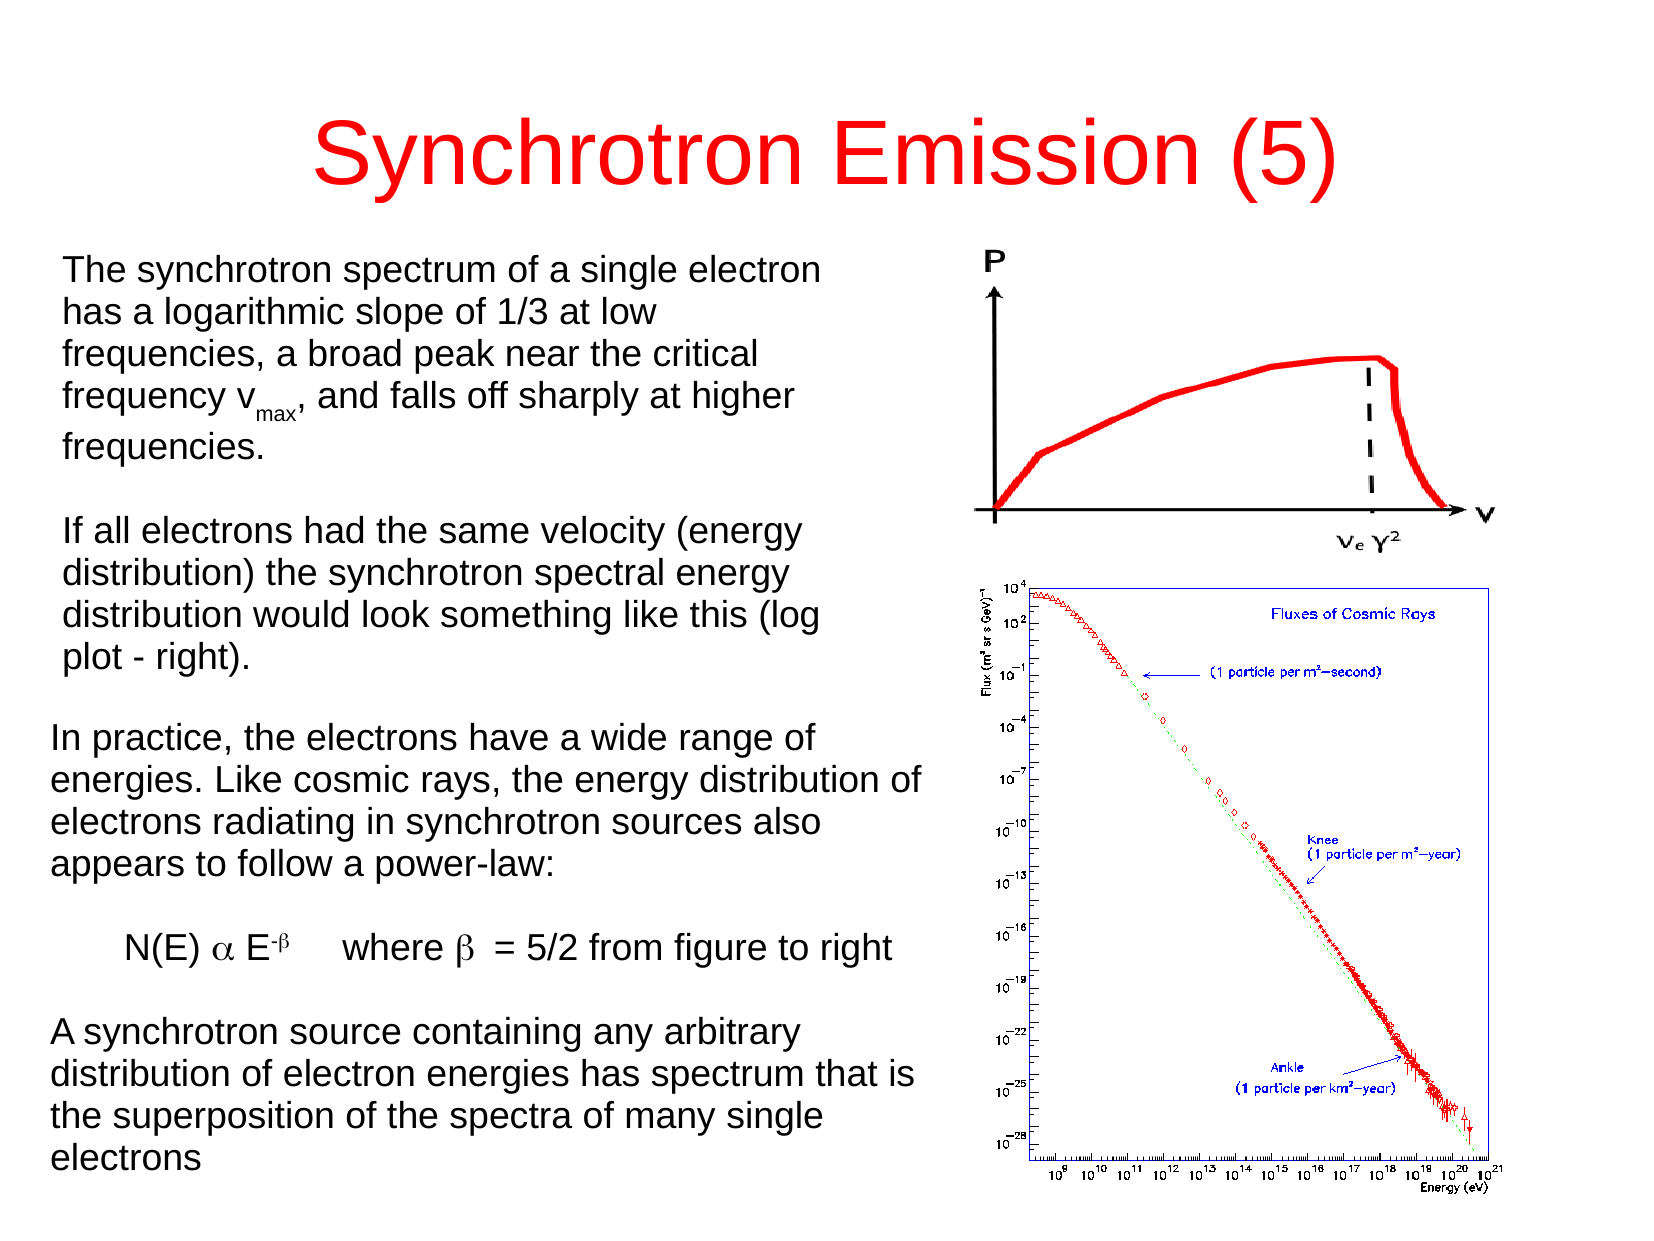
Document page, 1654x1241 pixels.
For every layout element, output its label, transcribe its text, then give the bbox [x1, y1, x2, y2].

title Synchrotron Emission (5) [82, 49, 1571, 257]
picture [980, 578, 1514, 1209]
text_box The synchrotron spectrum of a single electron has a logarithmic slope of 1/3 at low frequencies, a broad peak near the critical frequency vmax, and falls off sharply at higher frequencies. If all electrons had the same velocity (energy distribution) the synchrotron spectral energy distribution would look something like this (log plot - right). [47, 241, 875, 686]
picture [933, 236, 1512, 567]
text_box In practice, the electrons have a wide range of energies. Like cosmic rays, the energy distribution of electrons radiating in synchrotron sources also appears to follow a power-law: N(E) a E-b where b = 5/2 from figure to right A synchrotron source containing any arbitrary distribution of electron energies has spectrum that is the superposition of the spectra of many single electrons [35, 709, 945, 1193]
